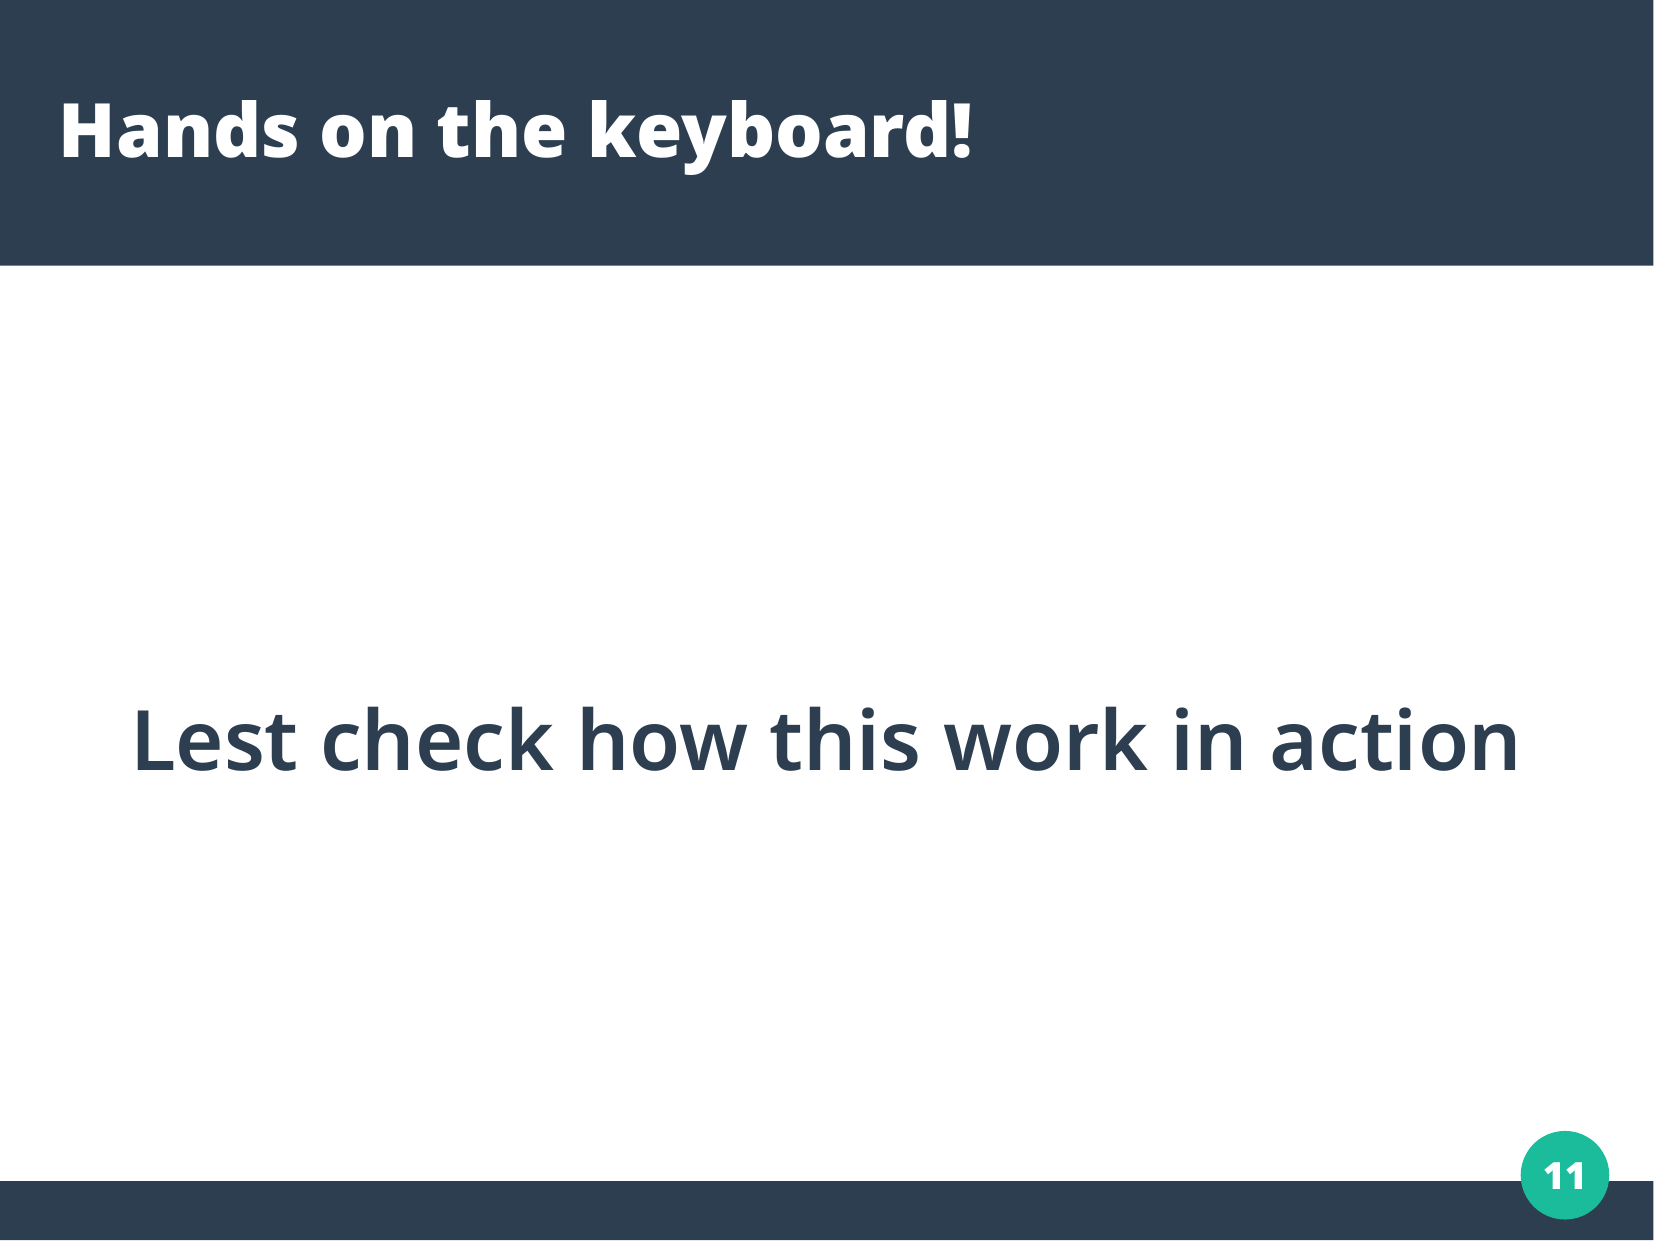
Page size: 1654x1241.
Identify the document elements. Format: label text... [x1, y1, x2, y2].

title Hands on the keyboard! [59, 49, 1595, 207]
list Lest check how this work in action [59, 324, 1595, 1152]
